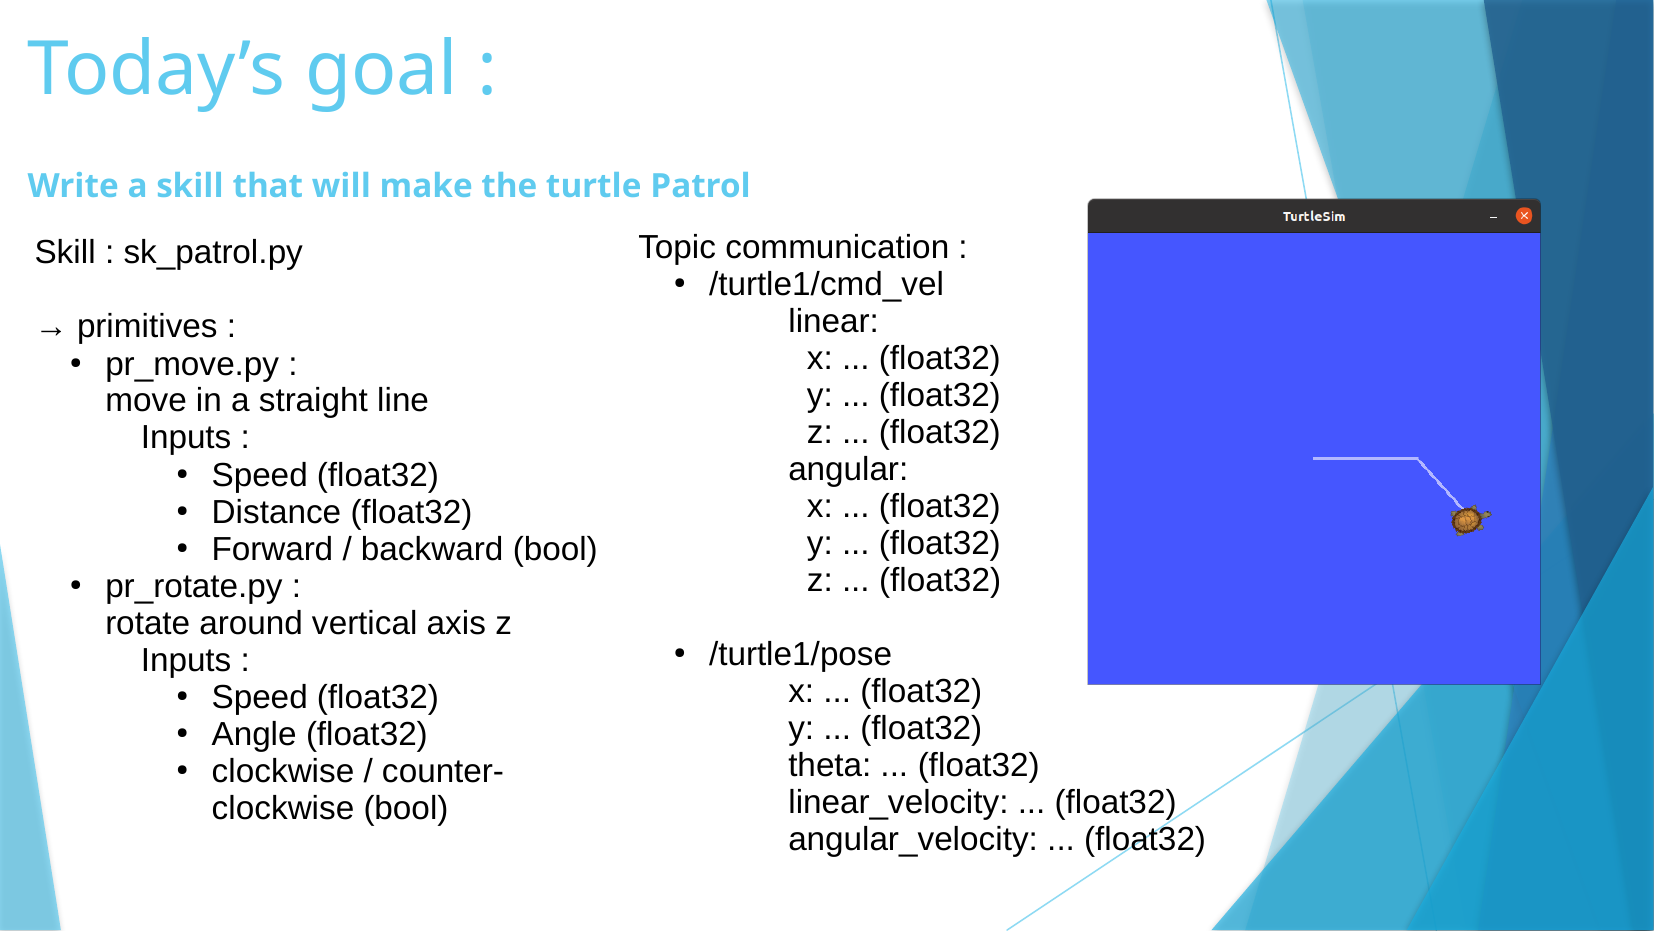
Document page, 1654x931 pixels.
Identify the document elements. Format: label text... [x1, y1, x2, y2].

text_box Topic communication : /turtle1/cmd_vel linear: x: ... (float32) y: ... (float32) z: ... (float32) angular: x: ... (float32) y: ... (float32) z: ... (float32) /turtle1/pose x: ... (float32) y: ... (float32) theta: ... (float32) linear_velocity: ... (float32) angular_velocity: ... (float32) [623, 225, 1224, 931]
picture [1224, 225, 1541, 685]
text_box Skill : sk_patrol.py → primitives : pr_move.py : move in a straight line Inputs : Speed (float32) Distance (float32) Forward / backward (bool) pr_rotate.py : rotate around vertical axis z Inputs : Speed (float32) Angle (float32) clockwise / counter-clockwise (bool) [19, 226, 623, 931]
text_box Today’s goal : Write a skill that will make the turtle Patrol [12, 6, 1646, 225]
